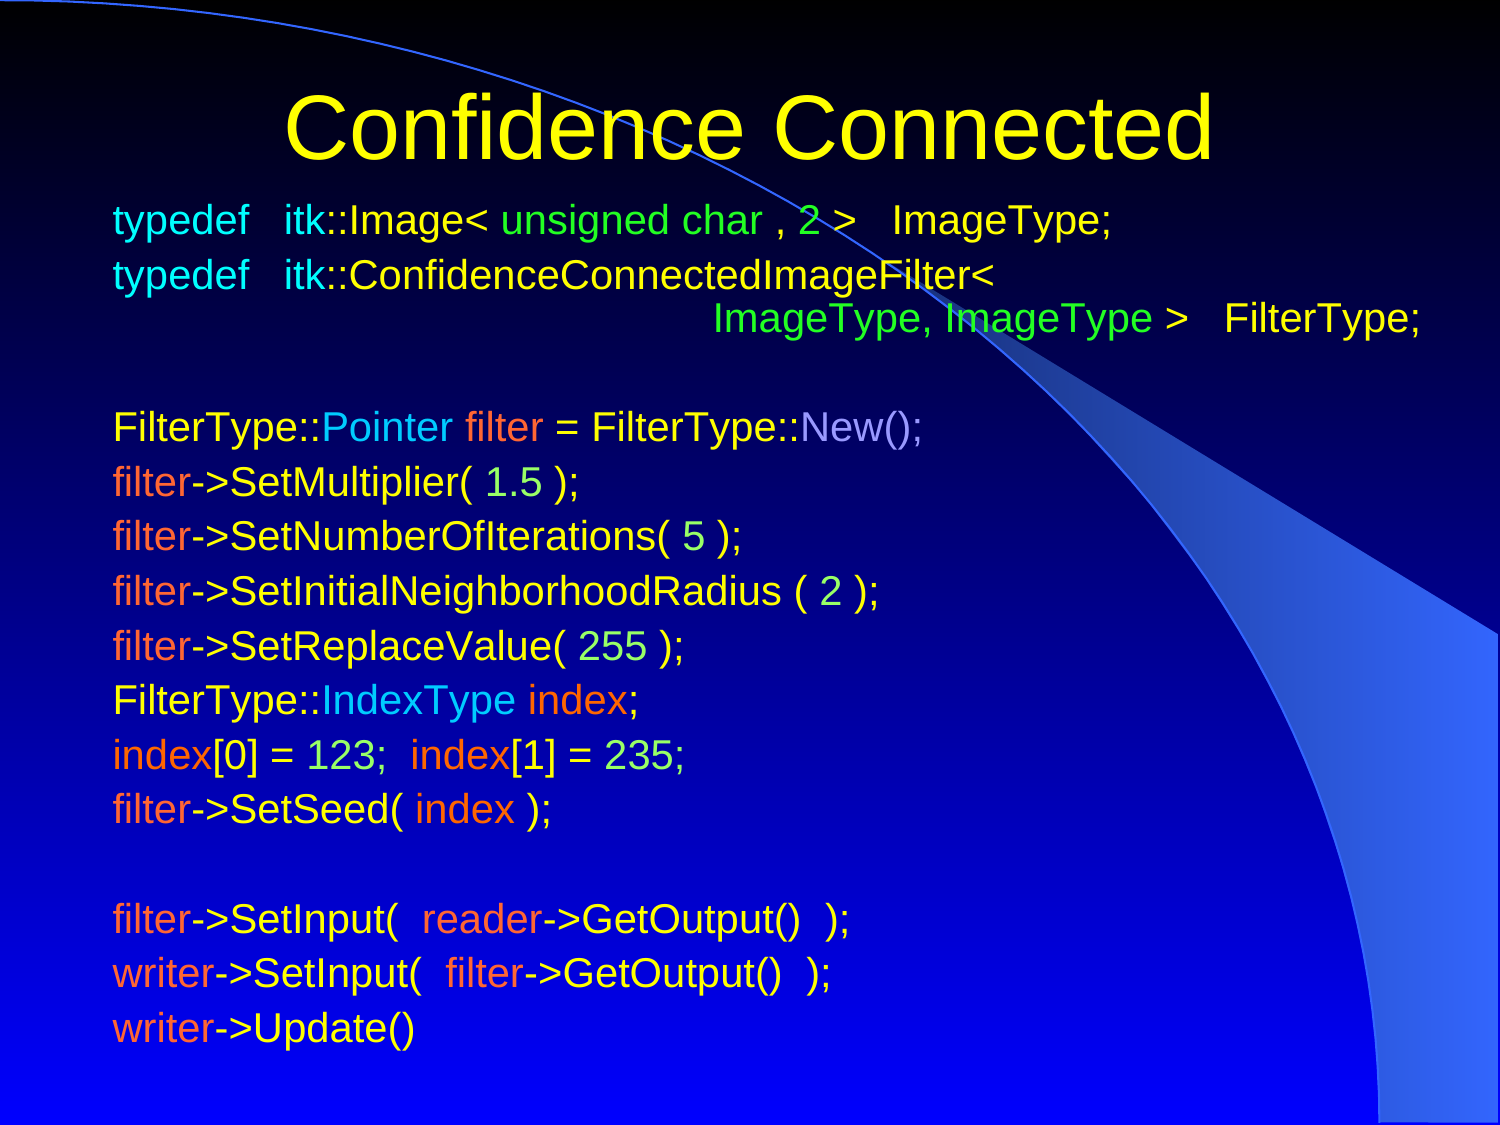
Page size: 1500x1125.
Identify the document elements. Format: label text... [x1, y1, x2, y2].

text_box typedef itk::Image< unsigned char , 2 > ImageType; typedef itk::ConfidenceConnectedImageFilter< ImageType, ImageType > FilterType; FilterType::Pointer filter = FilterType::New(); filter->SetMultiplier( 1.5 ); filter->SetNumberOfIterations( 5 ); filter->SetInitialNeighborhoodRadius ( 2 ); filter->SetReplaceValue( 255 ); FilterType::IndexType index; index[0] = 123; index[1] = 235; filter->SetSeed( index ); filter->SetInput( reader->GetOutput() ); writer->SetInput( filter->GetOutput() ); writer->Update() [112, 199, 1426, 1052]
title Confidence Connected [112, 17, 1388, 245]
